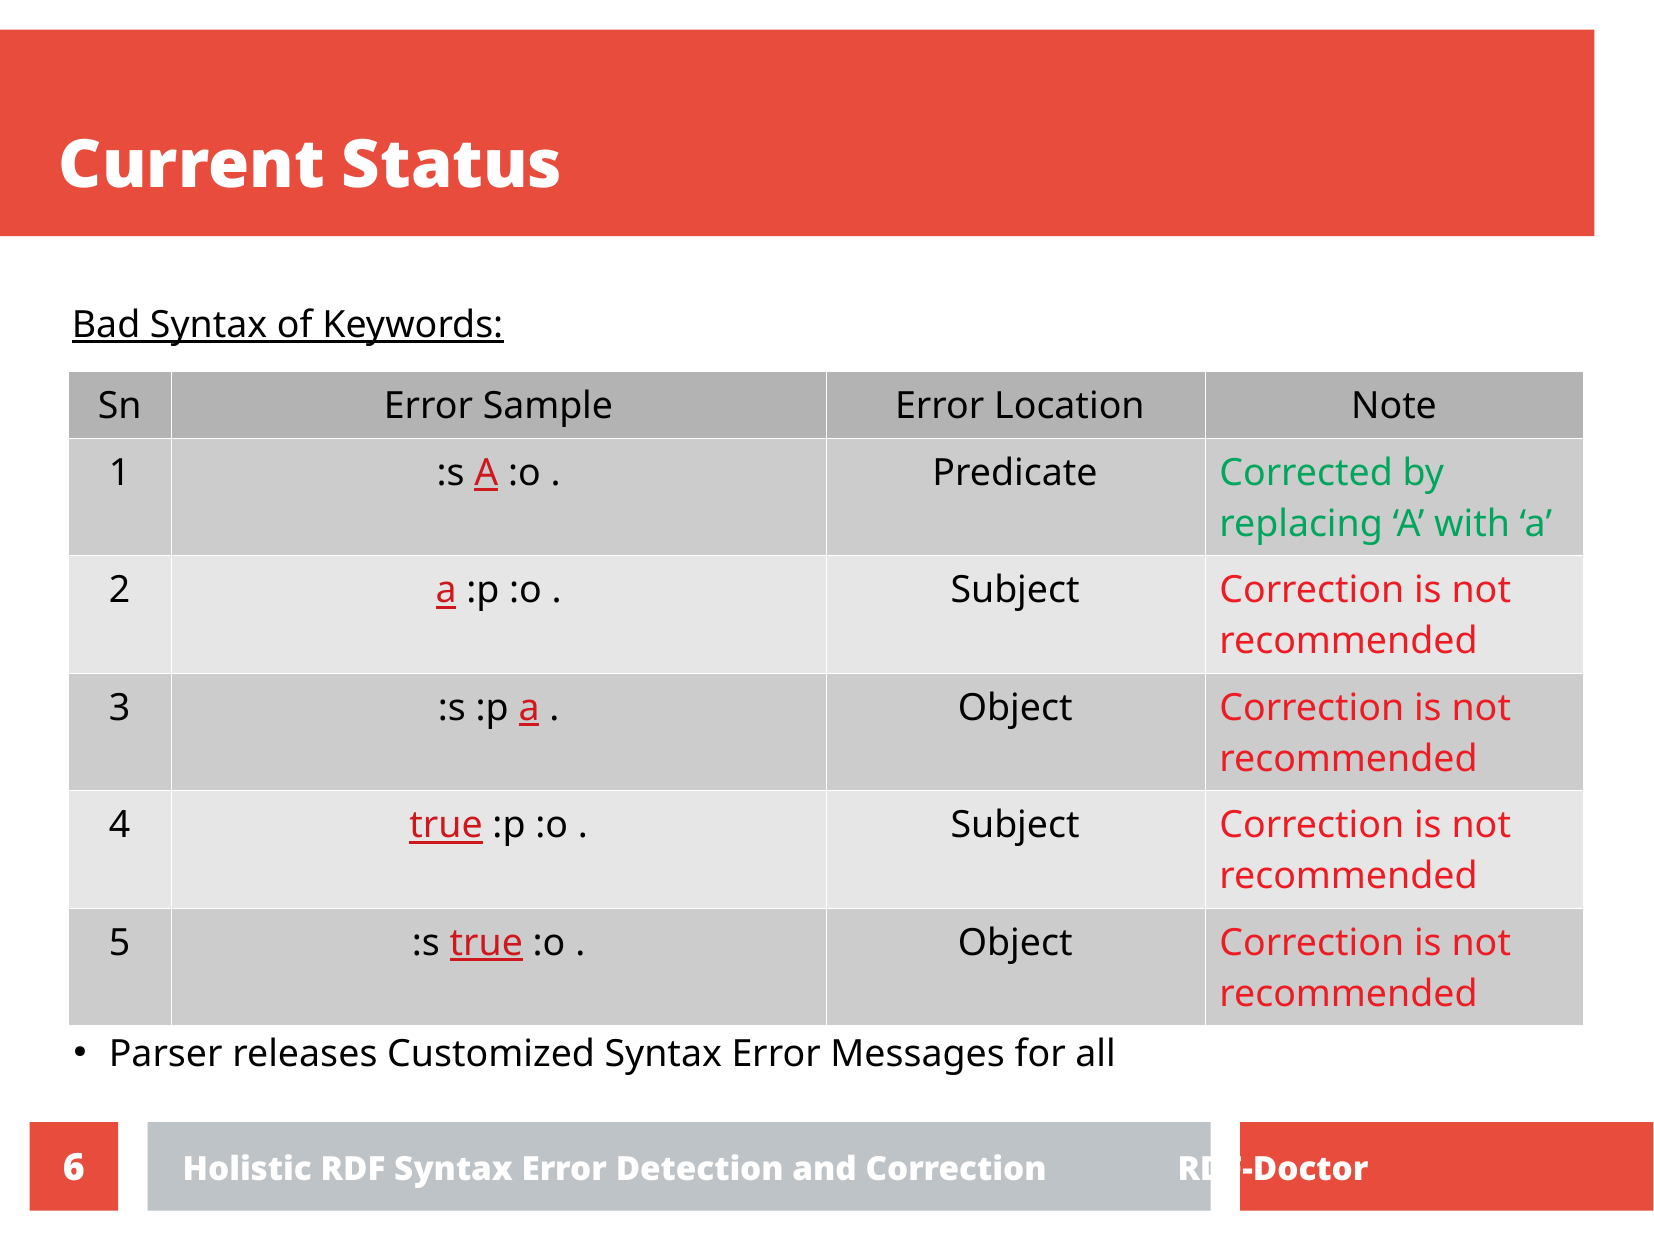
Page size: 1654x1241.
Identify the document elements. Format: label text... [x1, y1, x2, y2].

table_cell Subject [827, 556, 1205, 673]
table_cell Object [827, 674, 1205, 790]
table_cell Correction is not recommended [1206, 674, 1583, 790]
table_header Error Sample [172, 372, 826, 438]
table_cell 3 [69, 674, 171, 790]
table_cell Correction is not recommended [1206, 556, 1583, 673]
table_cell Object [827, 909, 1205, 1025]
table_cell Correction is not recommended [1206, 909, 1583, 1025]
table_cell true :p :o . [172, 791, 826, 908]
title Current Status [59, 59, 1595, 207]
table_cell :s A :o . [172, 439, 826, 555]
text_box Holistic RDF Syntax Error Detection and Correction RDF-Doctor [182, 1137, 1638, 1191]
text_box Bad Syntax of Keywords: [57, 289, 579, 353]
table_header Note [1206, 372, 1583, 438]
table_cell :s :p a . [172, 674, 826, 790]
table_header Sn [69, 372, 171, 438]
table_cell 4 [69, 791, 171, 908]
text_box Parser releases Customized Syntax Error Messages for all [58, 1019, 1179, 1130]
table_cell 1 [69, 439, 171, 555]
table_cell Subject [827, 791, 1205, 908]
table_cell Corrected by replacing ‘A’ with ‘a’ [1206, 439, 1583, 555]
table_cell Correction is not recommended [1206, 791, 1583, 908]
table_header Error Location [827, 372, 1205, 438]
table_cell a :p :o . [172, 556, 826, 673]
table_cell 2 [69, 556, 171, 673]
table_cell 5 [69, 909, 171, 1019]
table_cell :s true :o . [172, 909, 826, 1019]
table_cell Predicate [827, 439, 1205, 555]
